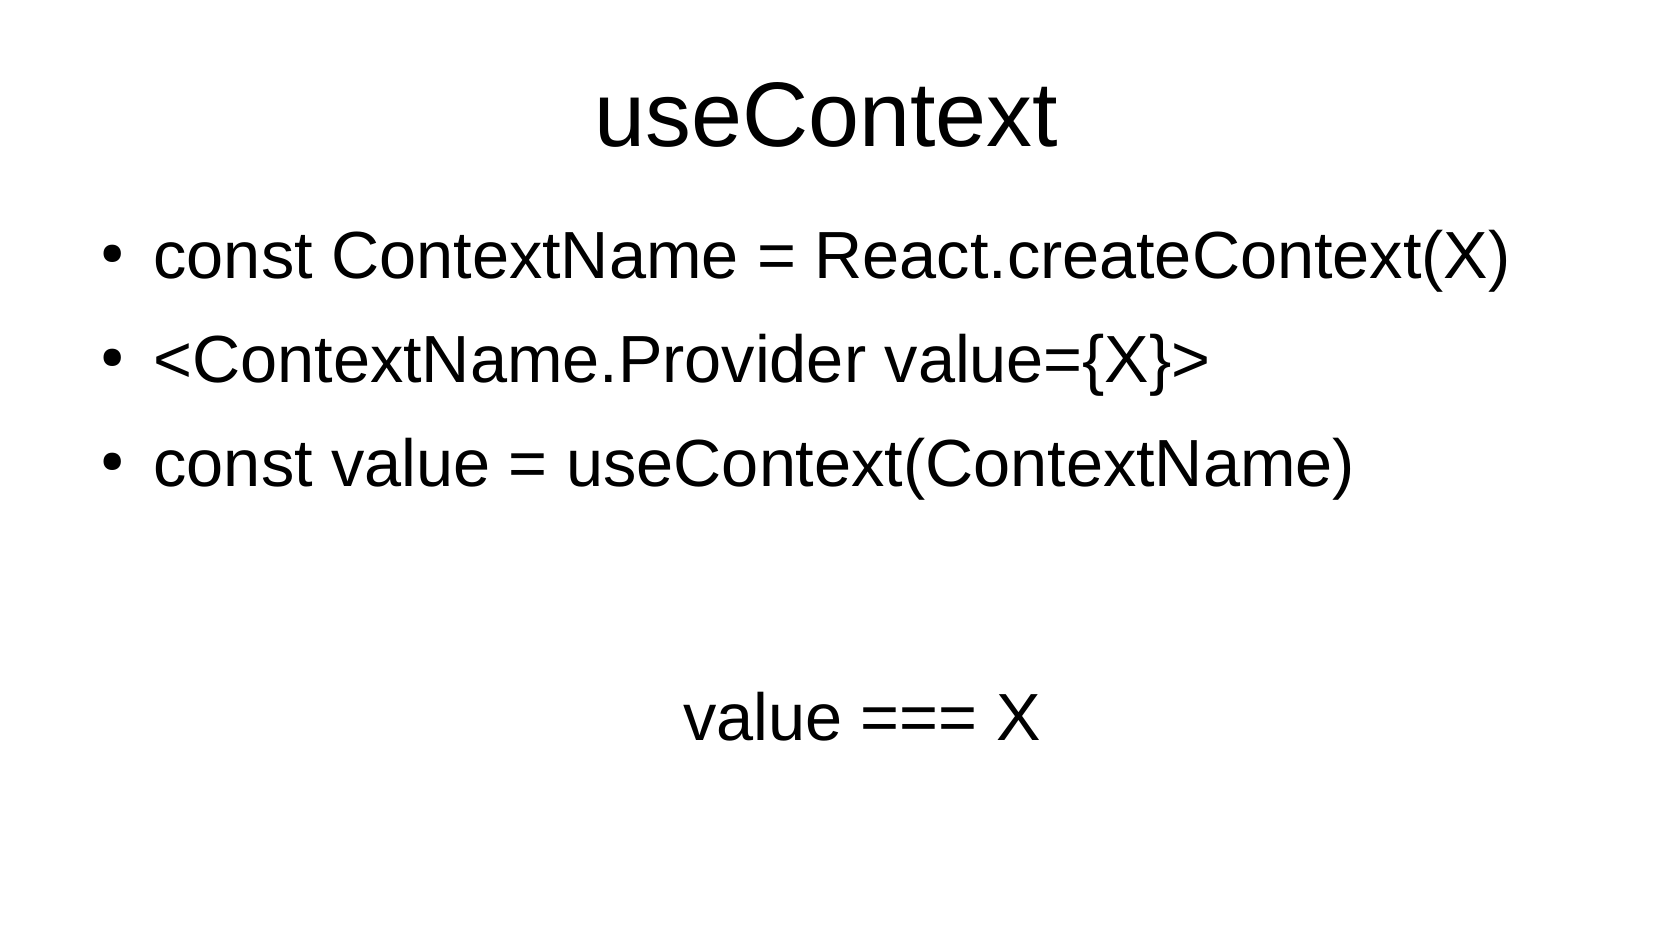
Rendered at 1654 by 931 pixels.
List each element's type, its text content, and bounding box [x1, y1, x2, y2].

list const ContextName = React.createContext(X) <ContextName.Provider value={X}> const value = useContext(ContextName) value === X [82, 217, 1571, 758]
title useContext [82, 37, 1571, 193]
